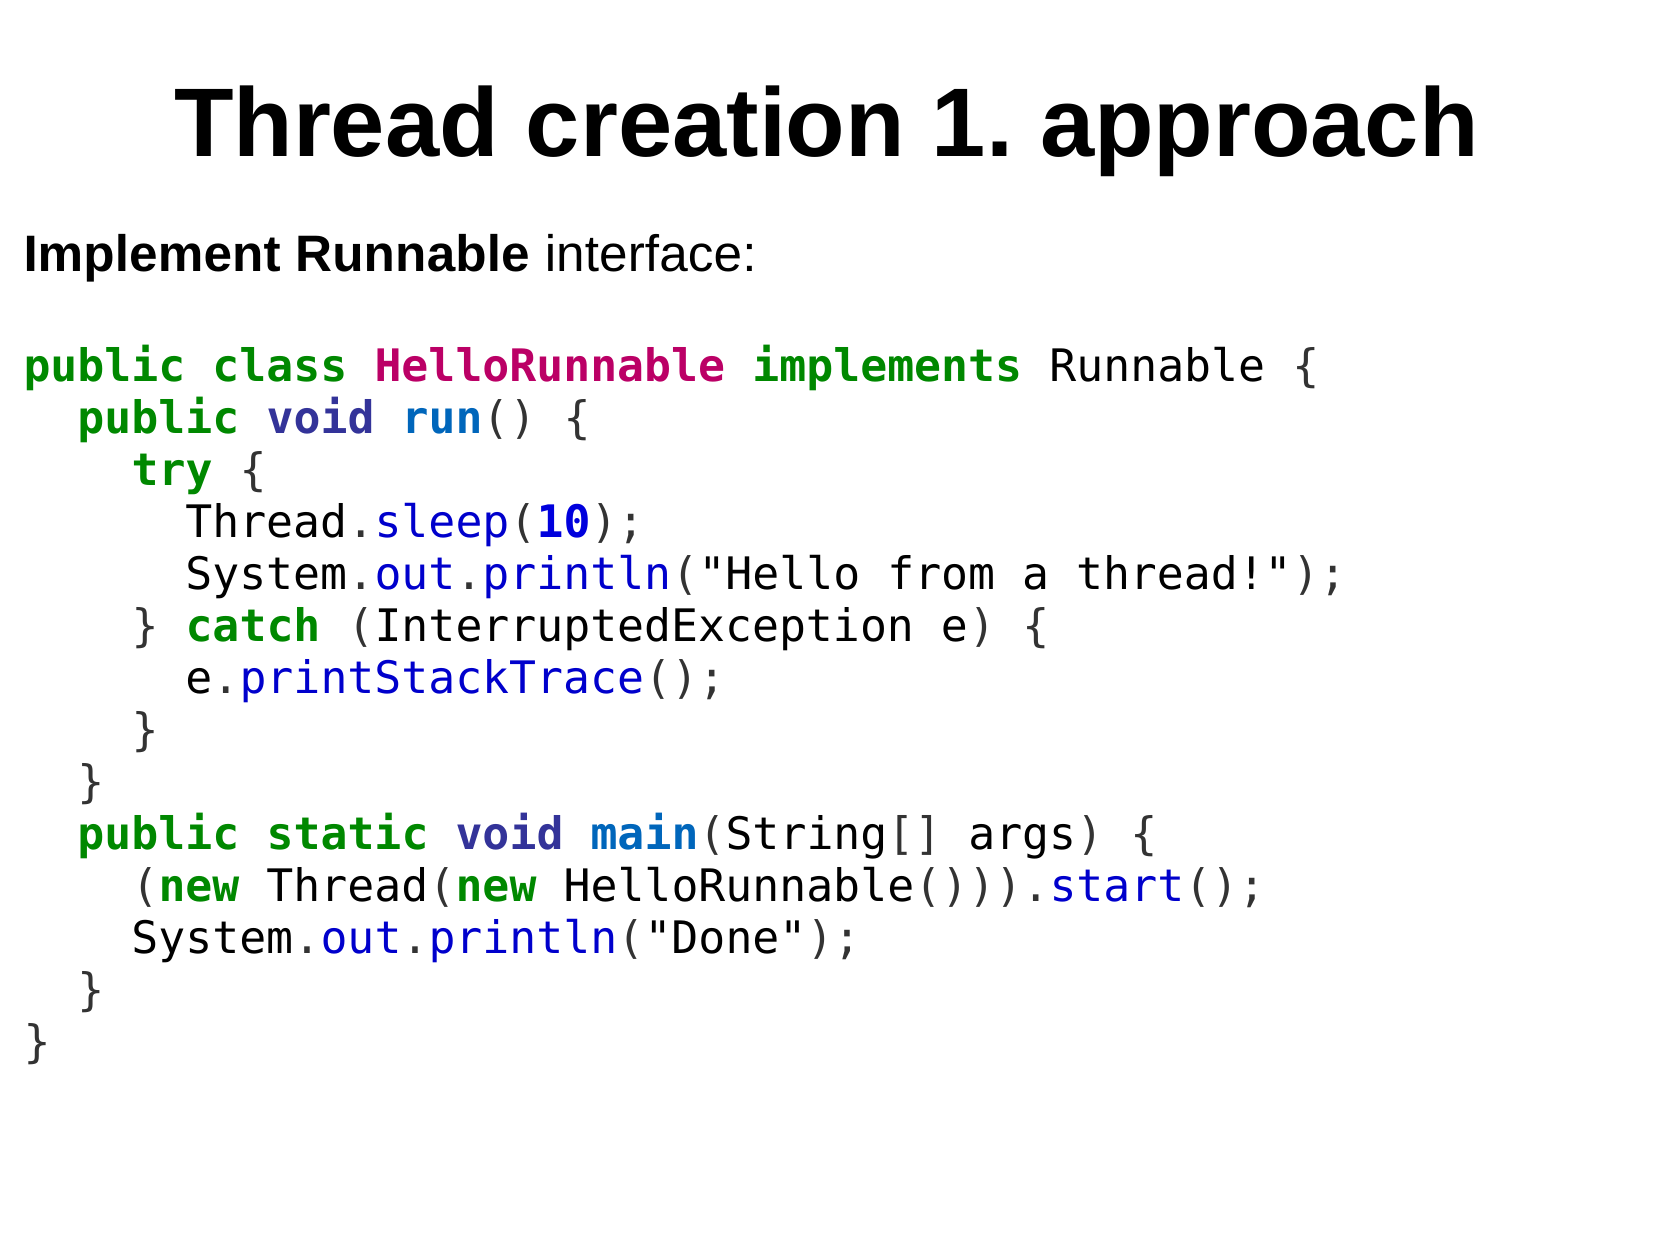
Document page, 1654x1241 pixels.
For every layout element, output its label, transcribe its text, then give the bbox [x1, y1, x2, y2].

title Thread creation 1. approach [82, 49, 1571, 196]
list Implement Runnable interface: public class HelloRunnable implements Runnable { public void run() { try { Thread.sleep(10); System.out.println("Hello from a thread!"); } catch (InterruptedException e) { e.printStackTrace(); } } public static void main(String[] args) { (new Thread(new HelloRunnable())).start(); System.out.println("Done"); } } [23, 225, 1630, 1186]
